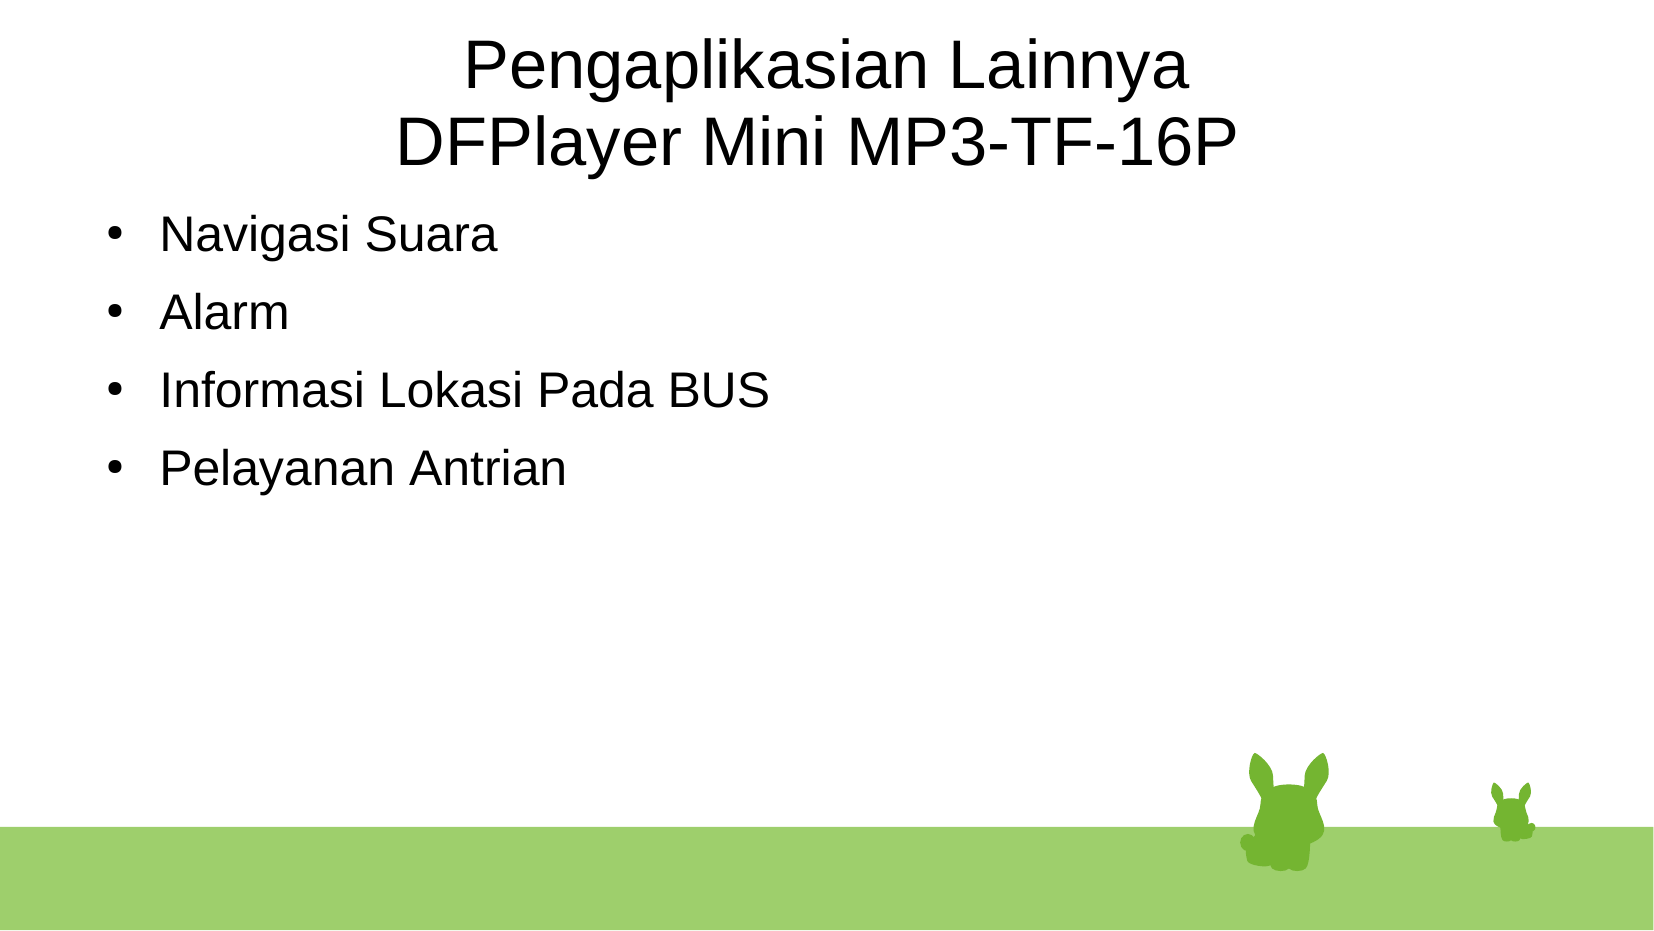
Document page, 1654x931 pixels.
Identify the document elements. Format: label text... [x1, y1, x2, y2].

list Navigasi Suara Alarm Informasi Lokasi Pada BUS Pelayanan Antrian [88, 206, 1565, 739]
title Pengaplikasian Lainnya DFPlayer Mini MP3-TF-16P [88, 26, 1565, 181]
